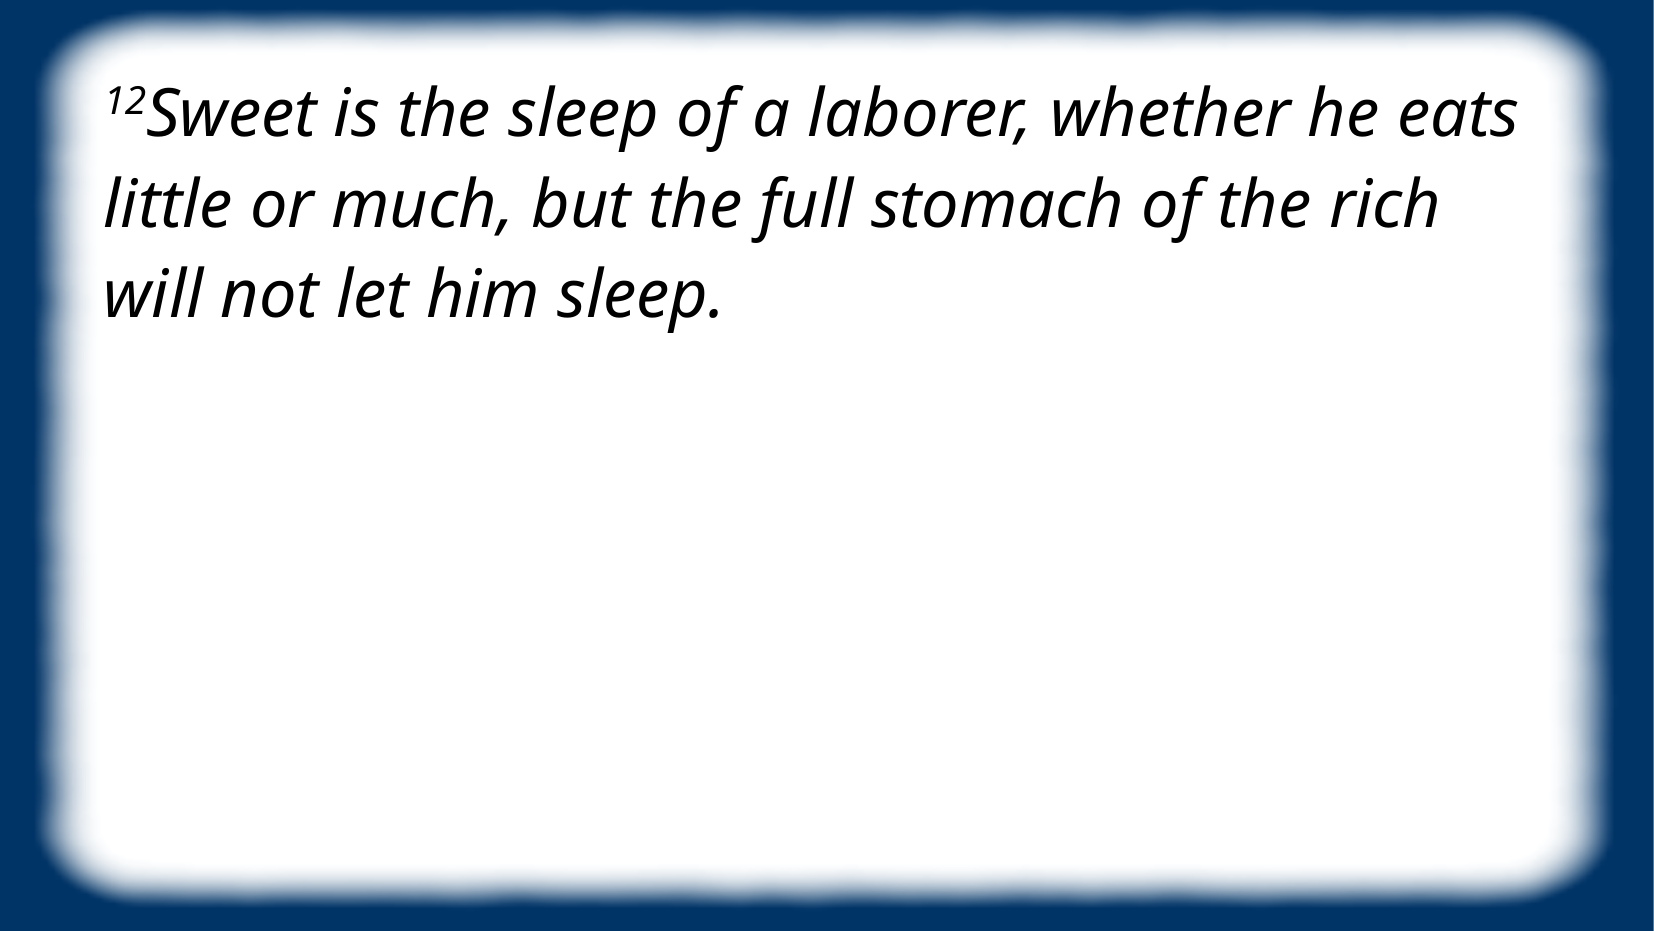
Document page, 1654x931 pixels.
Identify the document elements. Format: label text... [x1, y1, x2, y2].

picture [0, 0, 1654, 931]
text_box 12Sweet is the sleep of a laborer, whether he eats little or much, but the full stomach of the rich will not let him sleep. [89, 57, 1560, 358]
